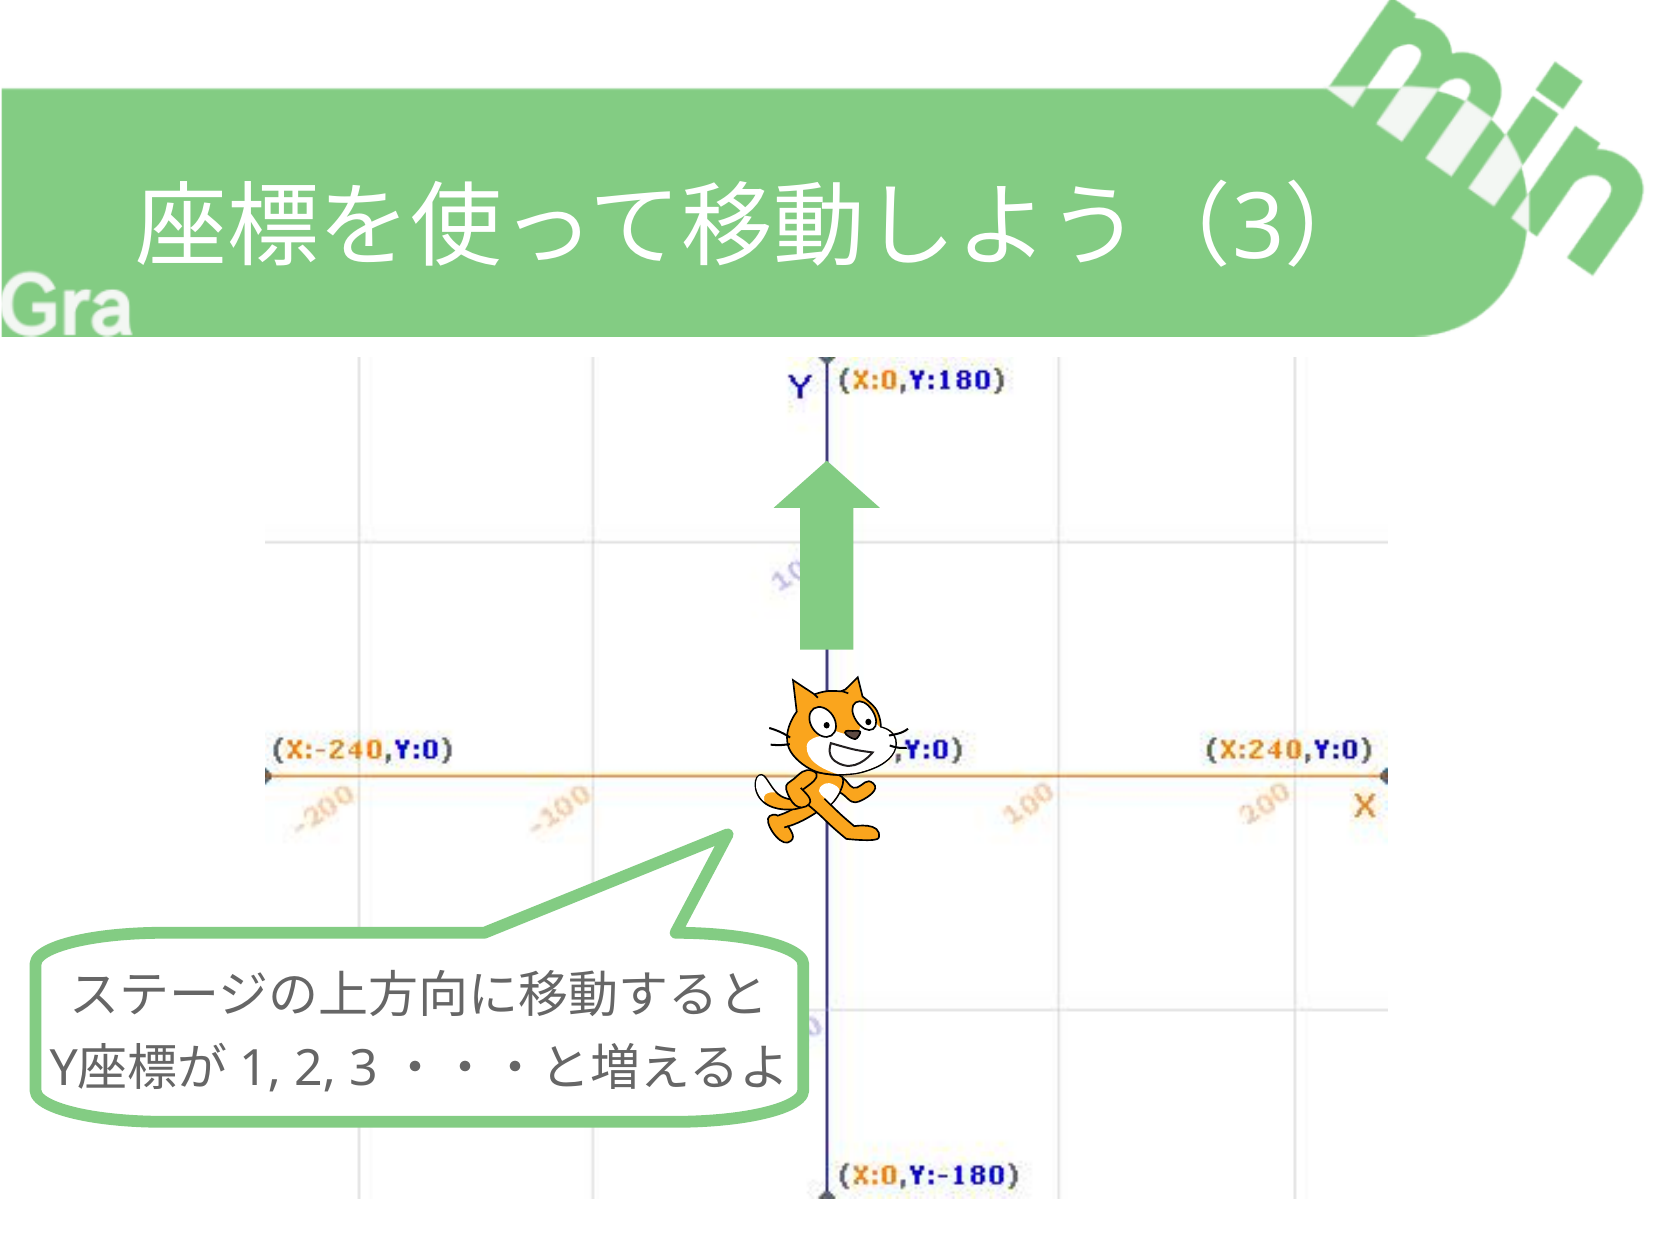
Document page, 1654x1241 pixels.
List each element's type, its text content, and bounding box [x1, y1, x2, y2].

text_box [773, 460, 880, 650]
text_box ステージの上方向に移動すると Y座標が 1, 2, 3 ・・・と増えるよ [35, 834, 804, 1122]
picture [265, 357, 1388, 1199]
picture [1, 0, 1654, 337]
title 座標を使って移動しよう（3） [11, 147, 1501, 290]
